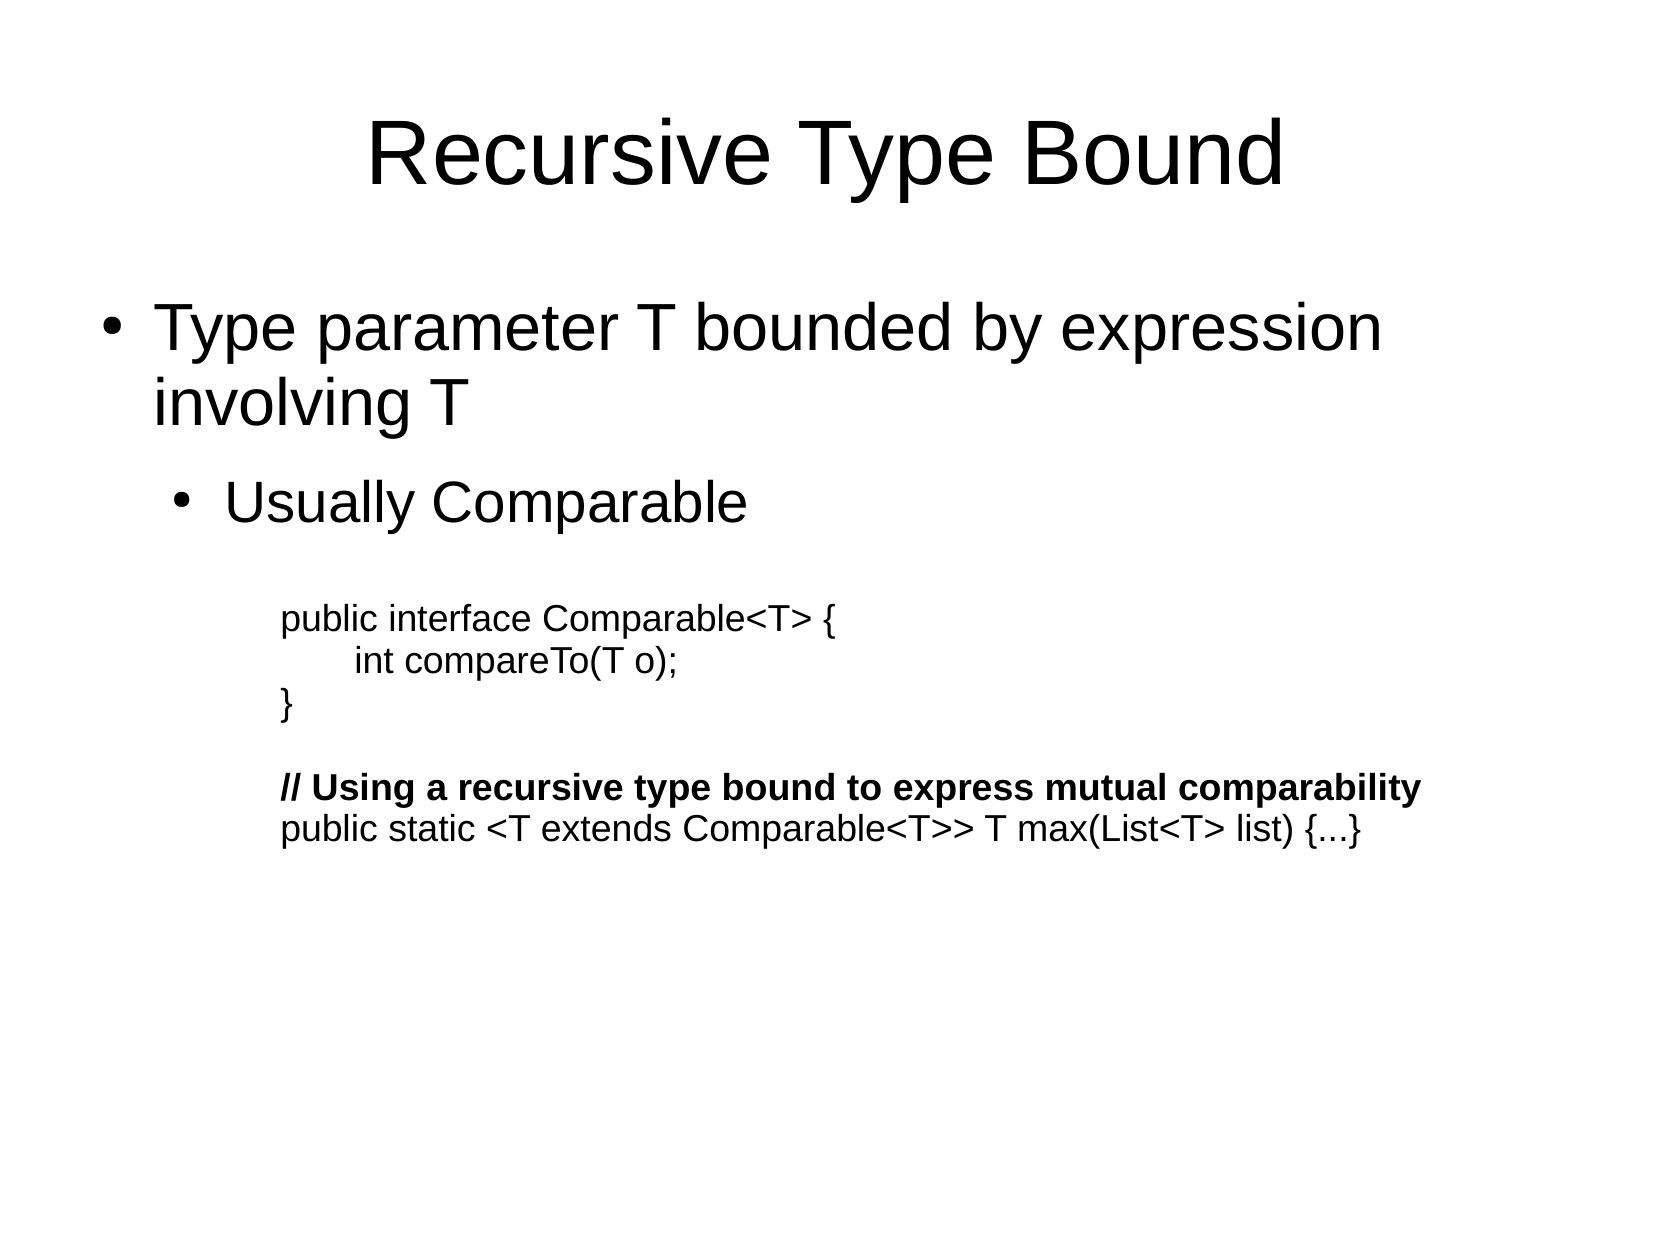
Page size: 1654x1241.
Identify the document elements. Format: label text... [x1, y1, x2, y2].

list Type parameter T bounded by expression involving T Usually Comparable [82, 290, 1571, 1094]
title Recursive Type Bound [82, 56, 1571, 250]
text_box public interface Comparable<T> { int compareTo(T o); } // Using a recursive type bound to express mutual comparability public static <T extends Comparable<T>> T max(List<T> list) {...} [265, 590, 1536, 1034]
